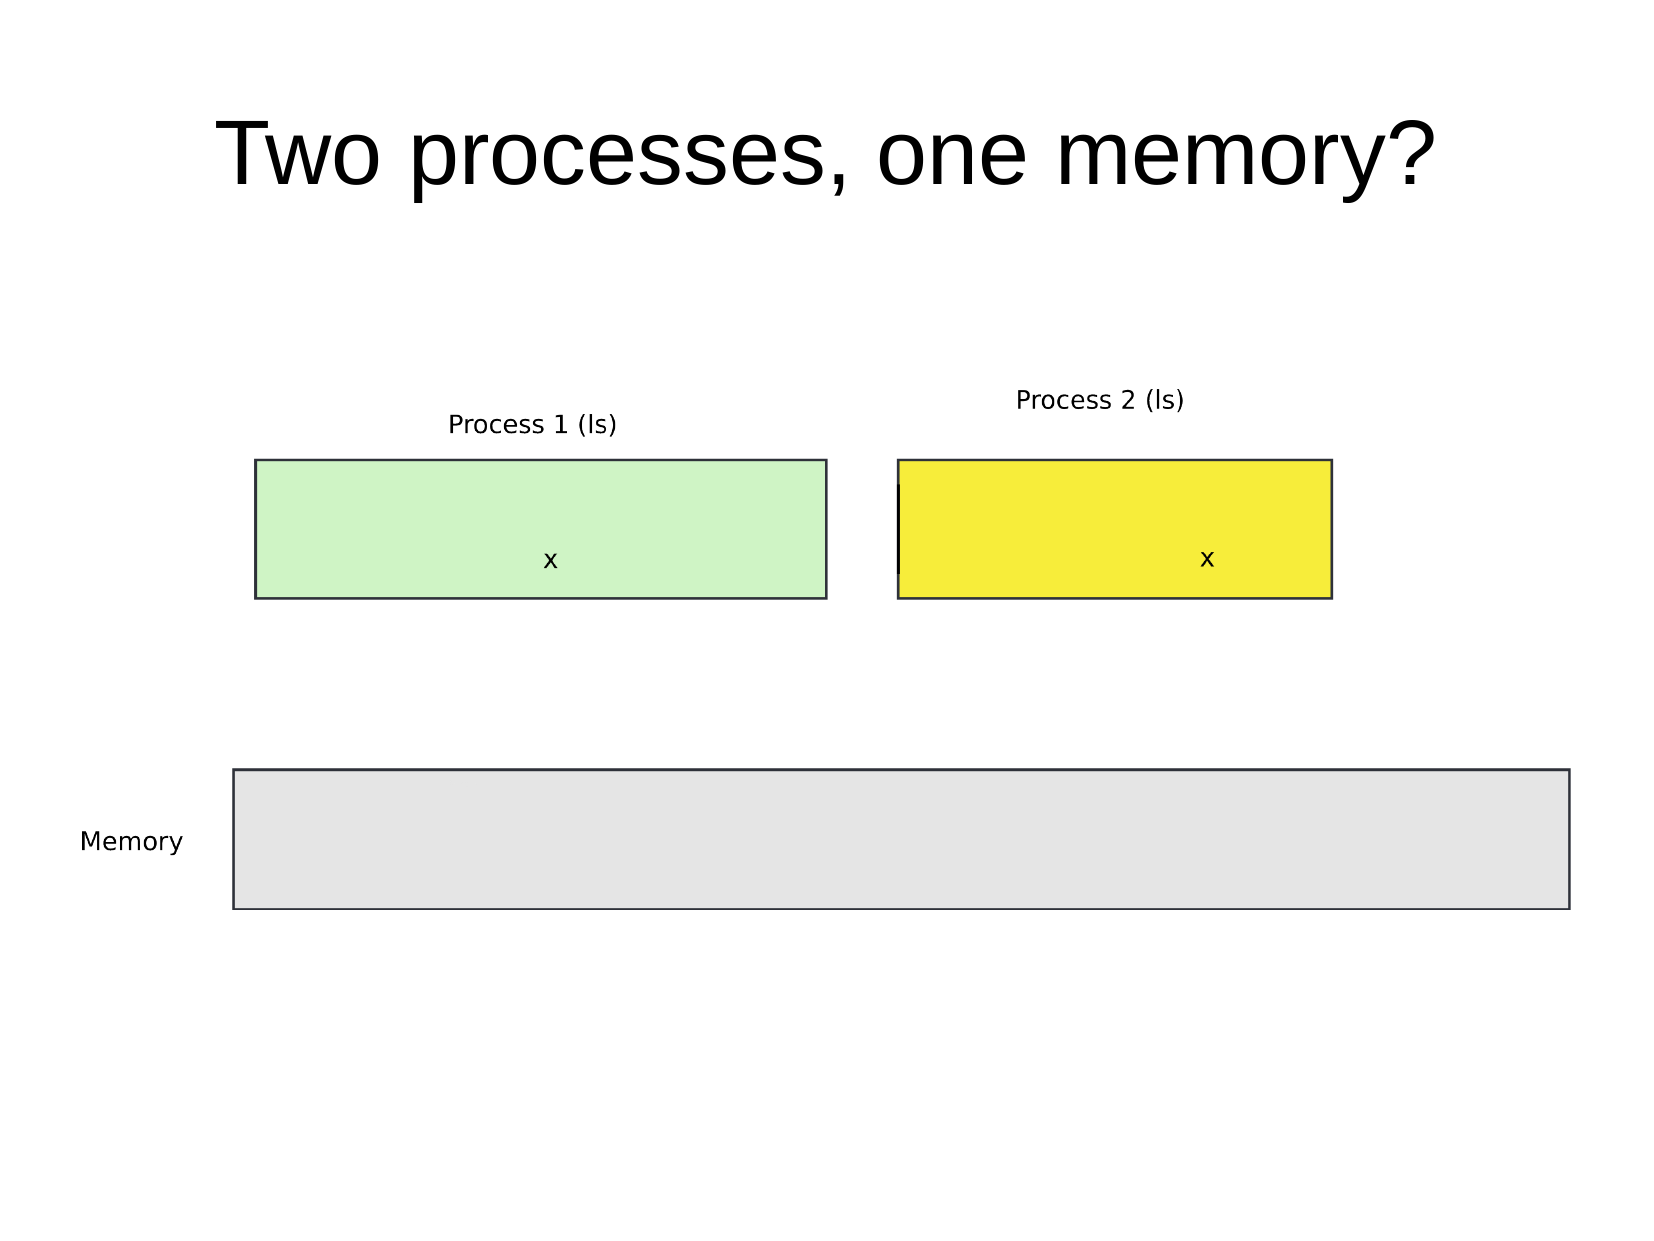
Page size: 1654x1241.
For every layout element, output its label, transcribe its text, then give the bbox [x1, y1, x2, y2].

title Two processes, one memory? [82, 49, 1571, 257]
picture [82, 389, 1571, 910]
